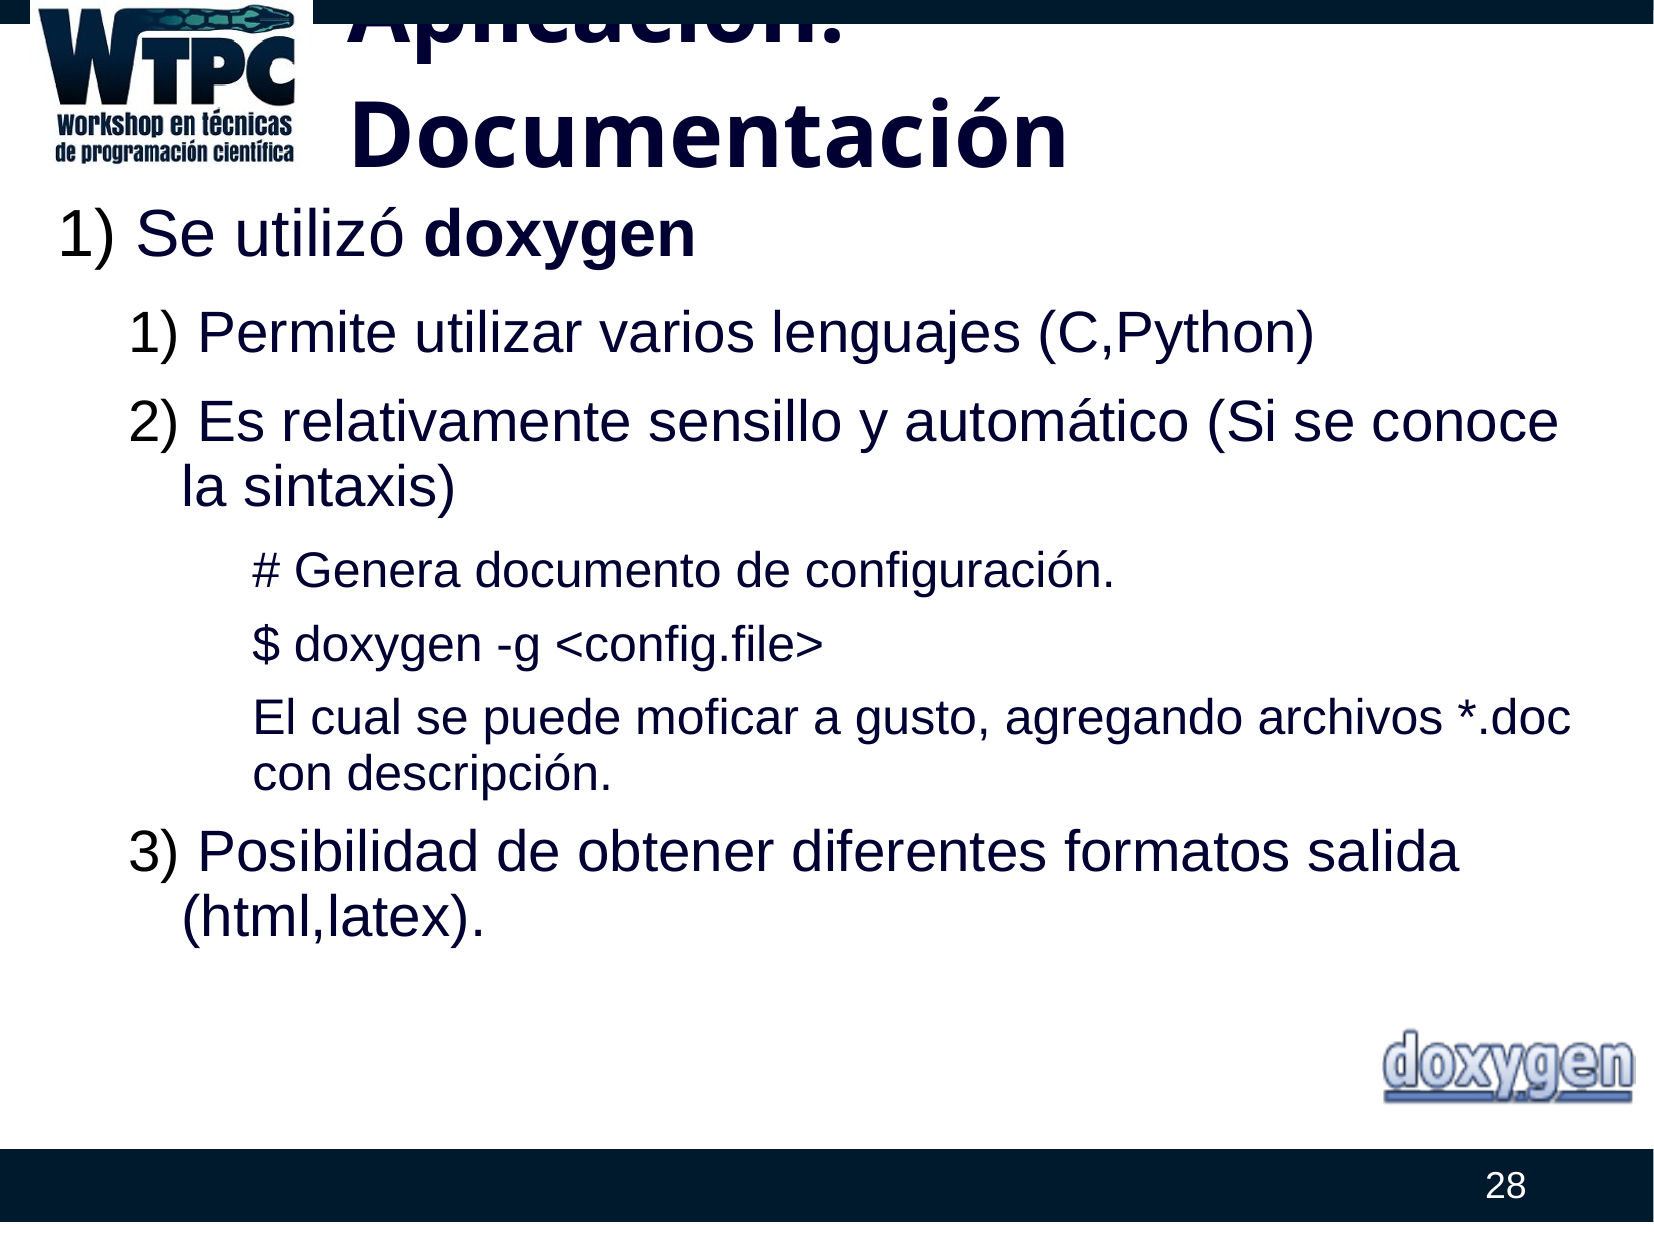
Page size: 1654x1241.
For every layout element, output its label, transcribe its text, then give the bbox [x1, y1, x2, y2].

picture [0, 0, 1654, 175]
picture [1382, 1023, 1636, 1111]
title Aplicacion: Documentación [347, 24, 1569, 125]
picture [0, 1149, 1654, 1223]
list Se utilizó doxygen Permite utilizar varios lenguajes (C,Python) Es relativamente sensillo y automático (Si se conoce la sintaxis) # Genera documento de configuración. $ doxygen -g <config.file> El cual se puede moficar a gusto, agregando archivos *.doc con descripción. Posibilidad de obtener diferentes formatos salida (html,latex). [39, 195, 1617, 1106]
text_box <número> [1470, 1156, 1654, 1228]
